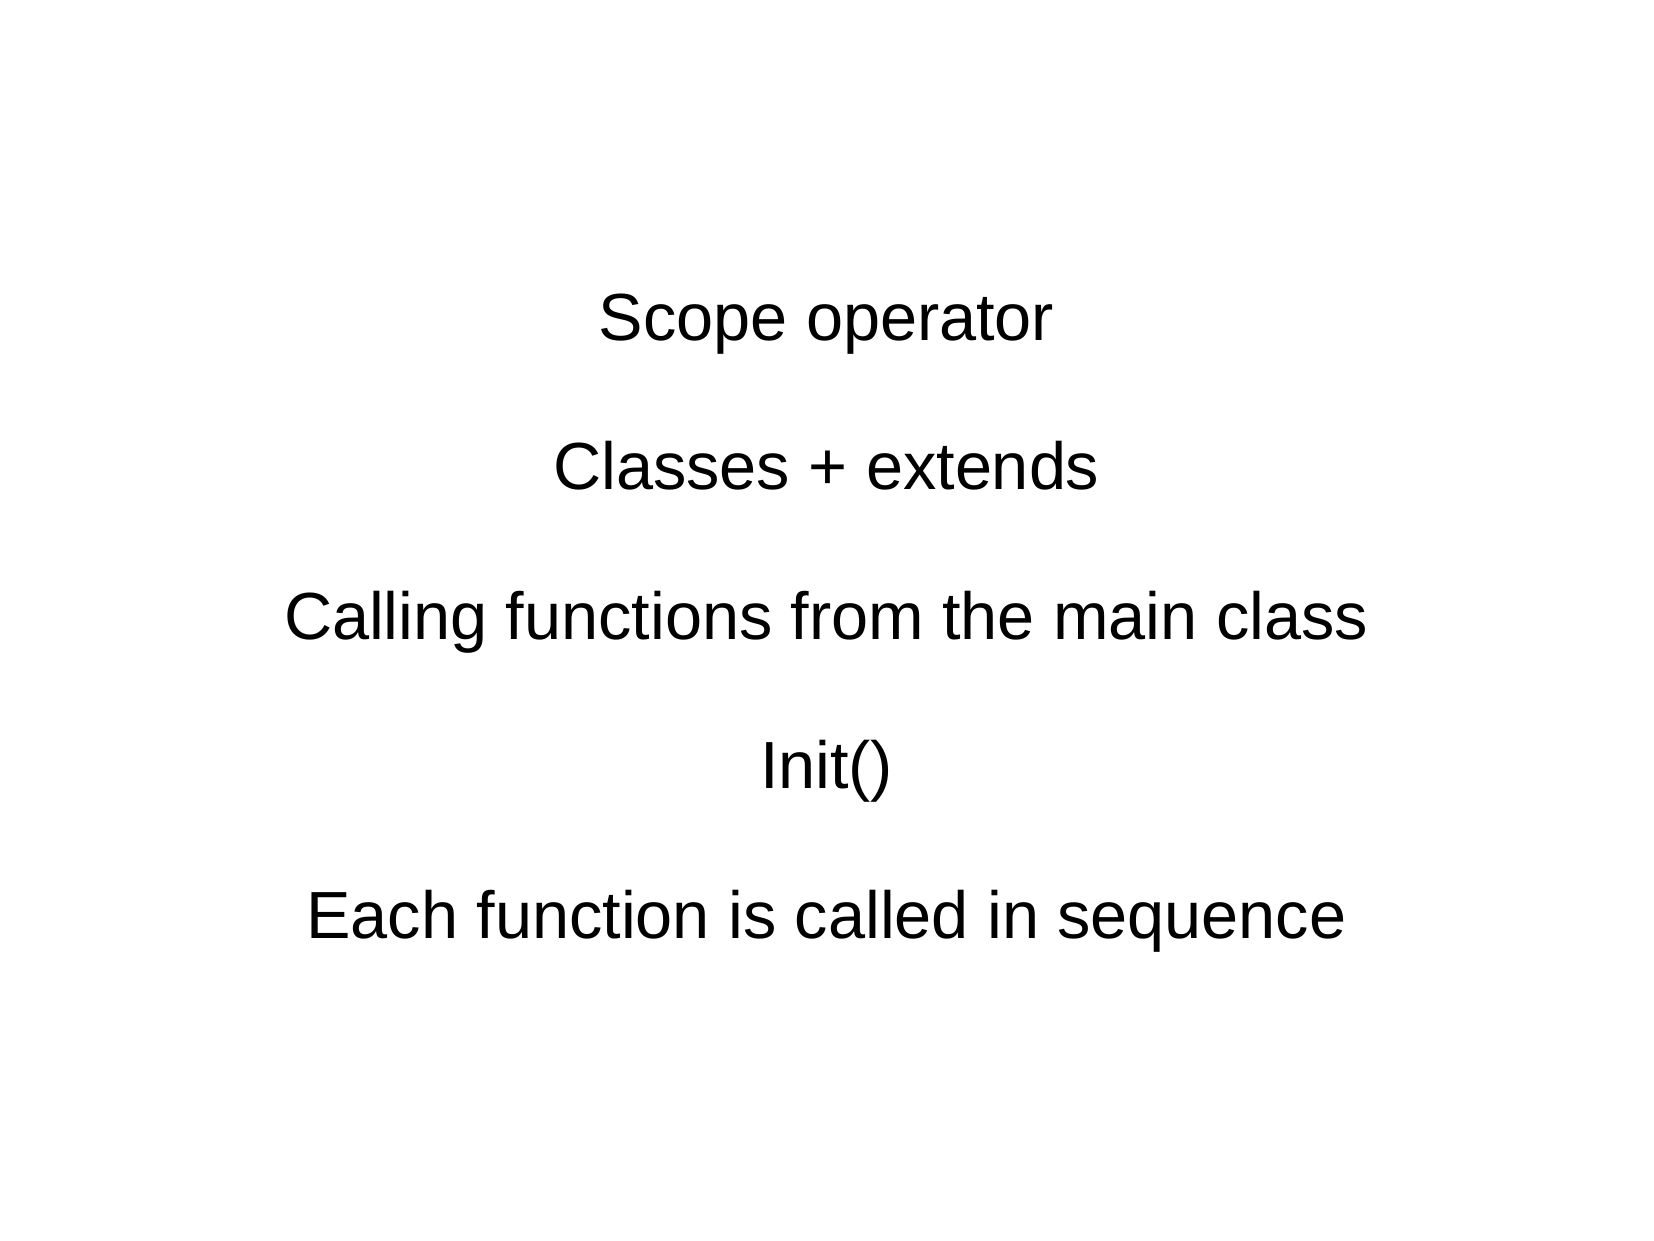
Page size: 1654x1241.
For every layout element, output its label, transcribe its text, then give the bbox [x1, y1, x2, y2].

subtitle Scope operator Classes + extends Calling functions from the main class Init() Each function is called in sequence [82, 56, 1571, 1102]
